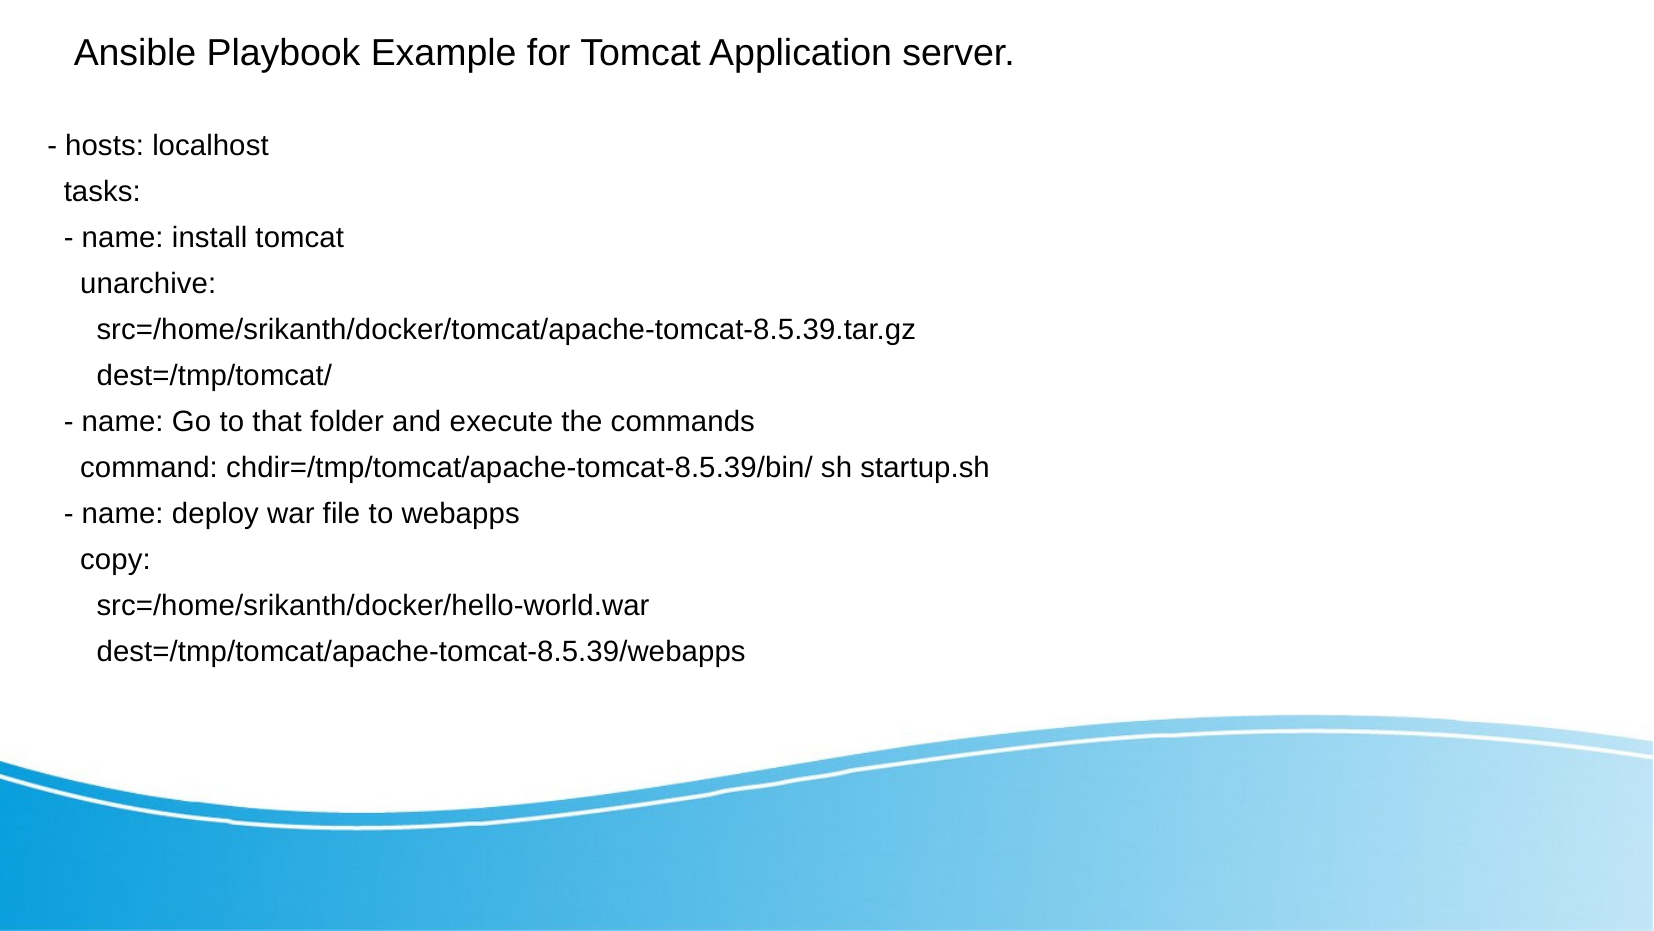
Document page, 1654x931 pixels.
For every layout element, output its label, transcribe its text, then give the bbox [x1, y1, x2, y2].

picture [0, 714, 1654, 931]
text_box Ansible Playbook Example for Tomcat Application server. [59, 23, 1642, 93]
list - hosts: localhost tasks: - name: install tomcat unarchive: src=/home/srikanth/docker/tomcat/apache-tomcat-8.5.39.tar.gz dest=/tmp/tomcat/ - name: Go to that folder and execute the commands command: chdir=/tmp/tomcat/apache-tomcat-8.5.39/bin/ sh startup.sh - name: deploy war file to webapps copy: src=/home/srikanth/docker/hello-world.war dest=/tmp/tomcat/apache-tomcat-8.5.39/webapps [47, 82, 1583, 674]
